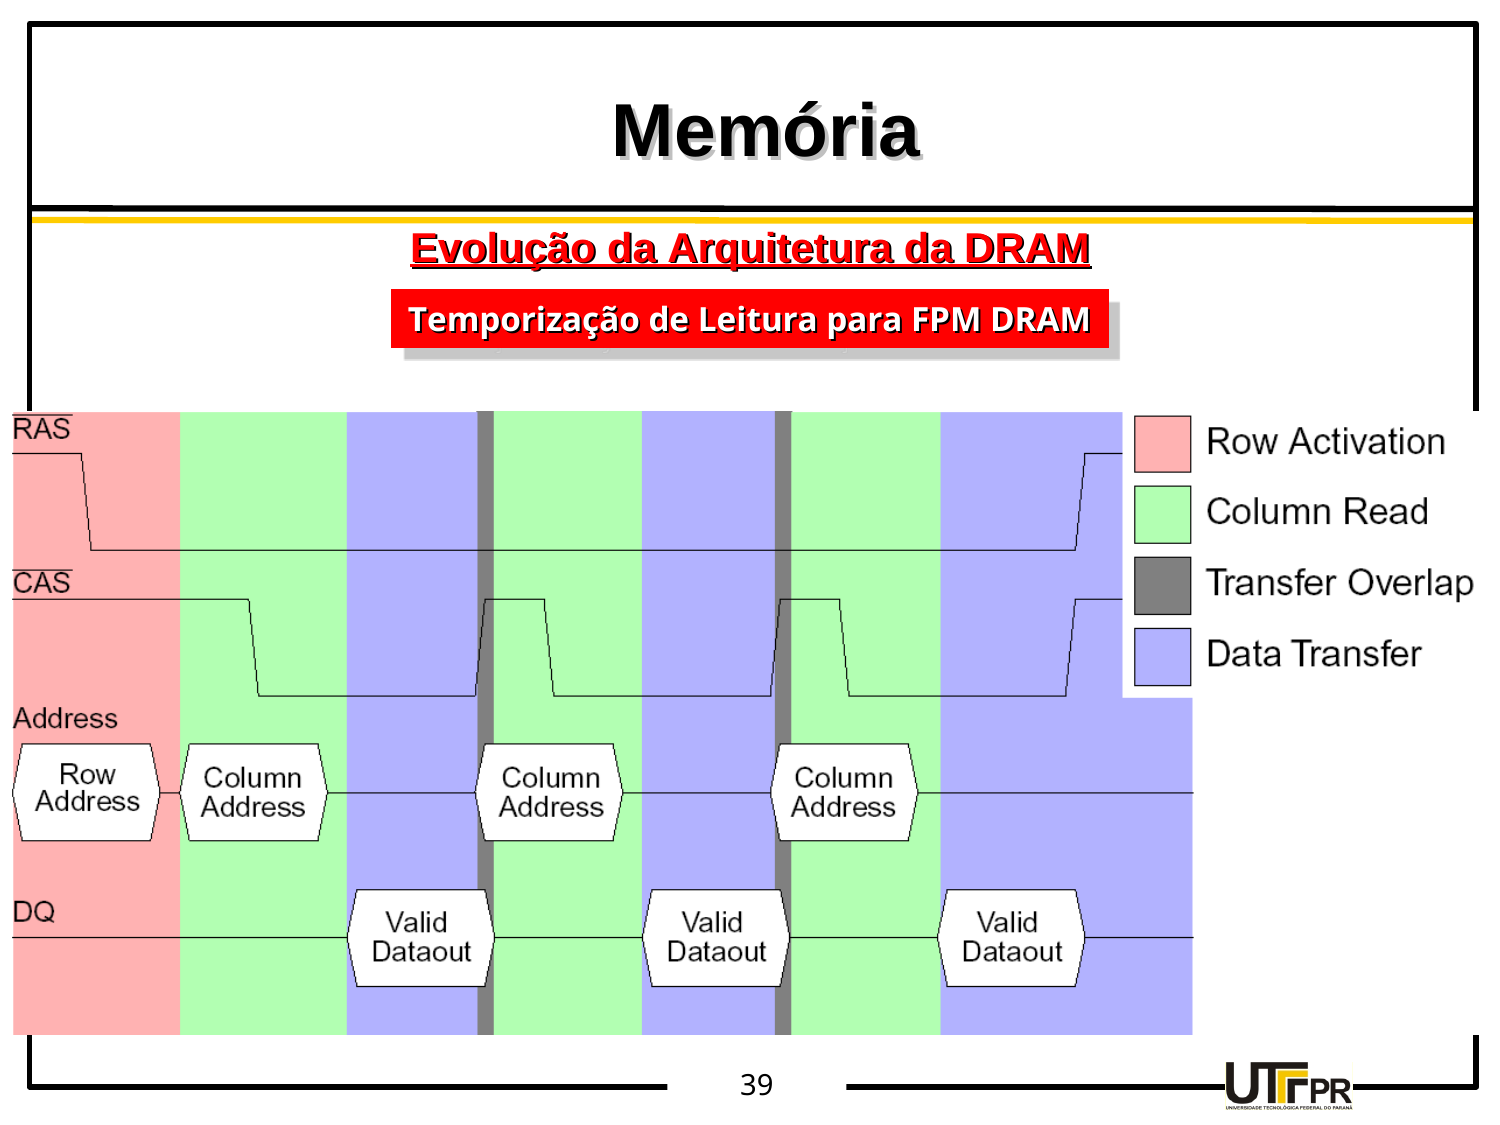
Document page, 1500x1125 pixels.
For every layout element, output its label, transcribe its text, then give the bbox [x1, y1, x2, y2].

text_box Memória [29, 29, 1477, 207]
picture [1225, 1062, 1353, 1110]
picture [11, 411, 1483, 1035]
list Evolução da Arquitetura da DRAM [72, 218, 1428, 411]
text_box Temporização de Leitura para FPM DRAM [393, 290, 1107, 347]
